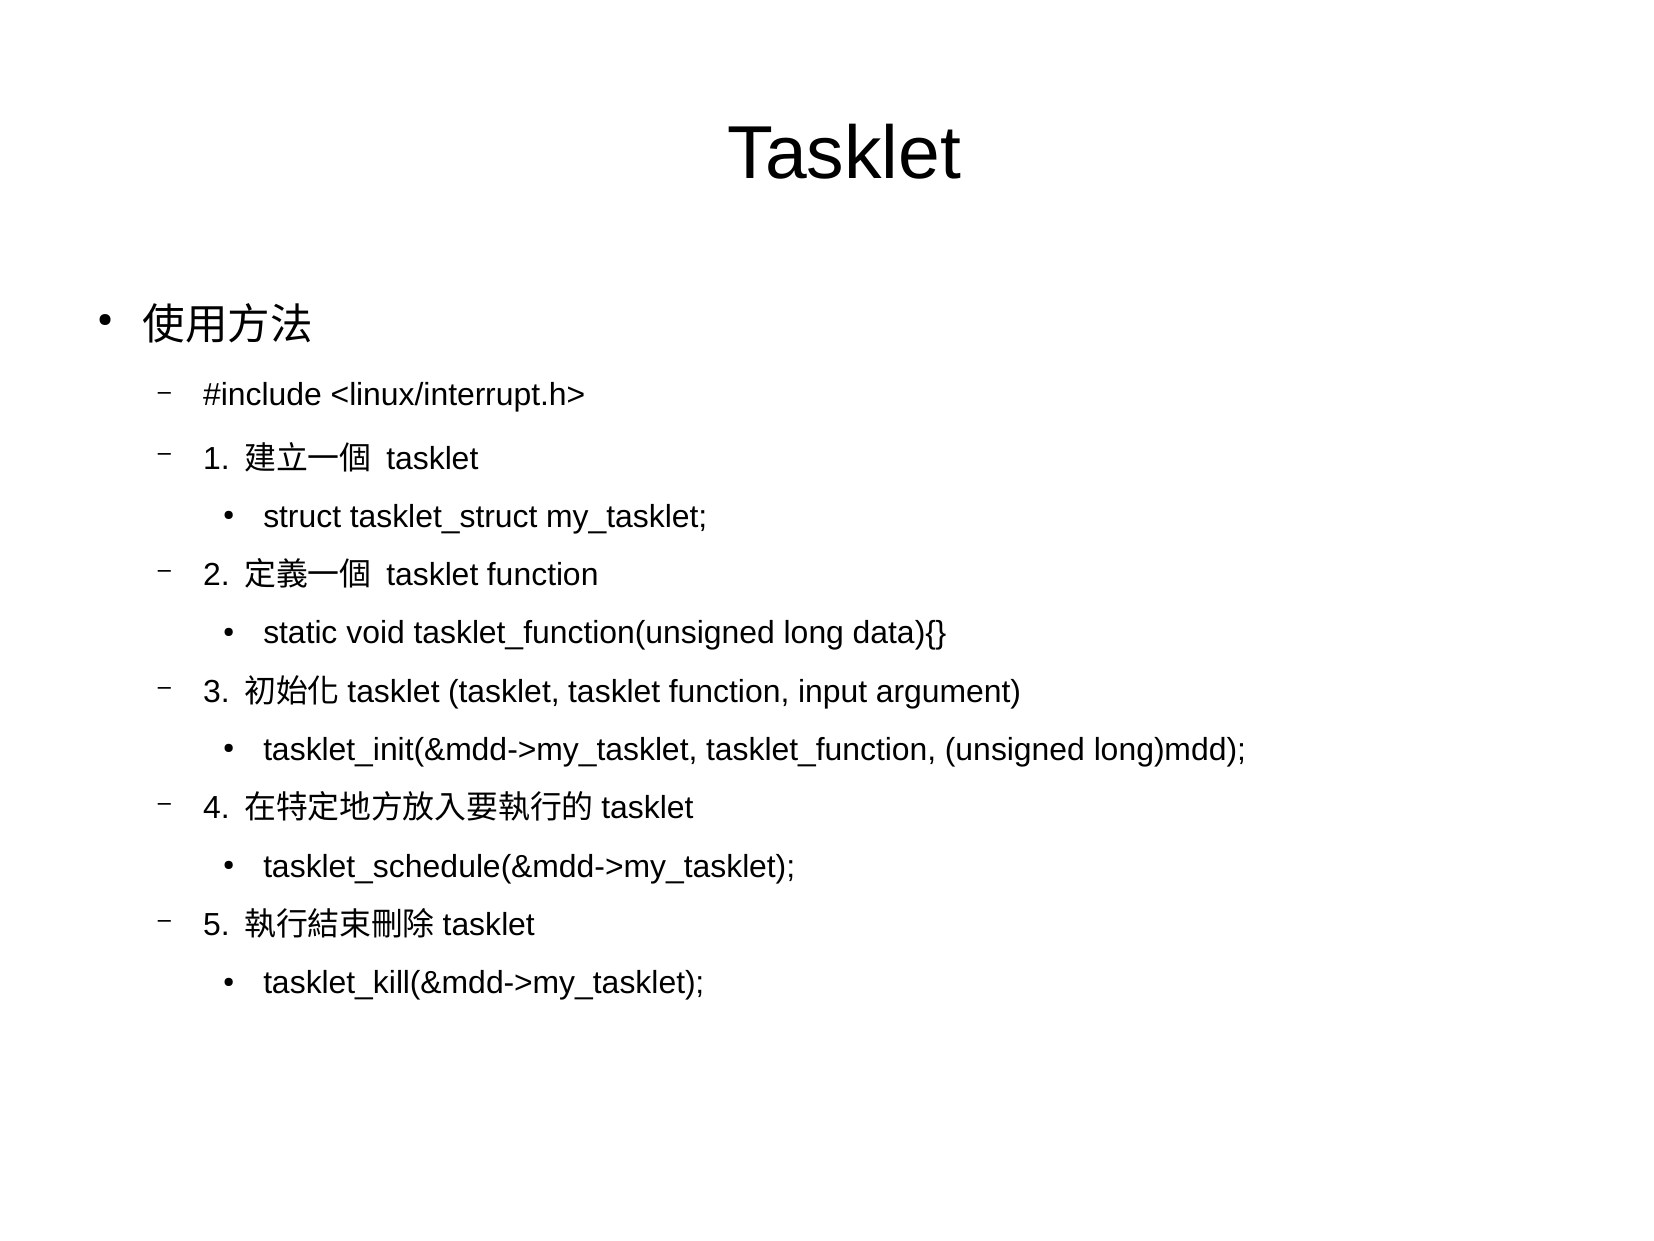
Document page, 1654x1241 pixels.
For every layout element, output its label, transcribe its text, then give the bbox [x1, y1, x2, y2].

title Tasklet [82, 49, 1571, 257]
list 使用方法 #include <linux/interrupt.h> 1. 建立一個 tasklet struct tasklet_struct my_tasklet; 2. 定義一個 tasklet function static void tasklet_function(unsigned long data){} 3. 初始化tasklet (tasklet, tasklet function, input argument) tasklet_init(&mdd->my_tasklet, tasklet_function, (unsigned long)mdd); 4. 在特定地方放入要執行的tasklet tasklet_schedule(&mdd->my_tasklet); 5. 執行結束刪除tasklet tasklet_kill(&mdd->my_tasklet); [82, 290, 1571, 1010]
